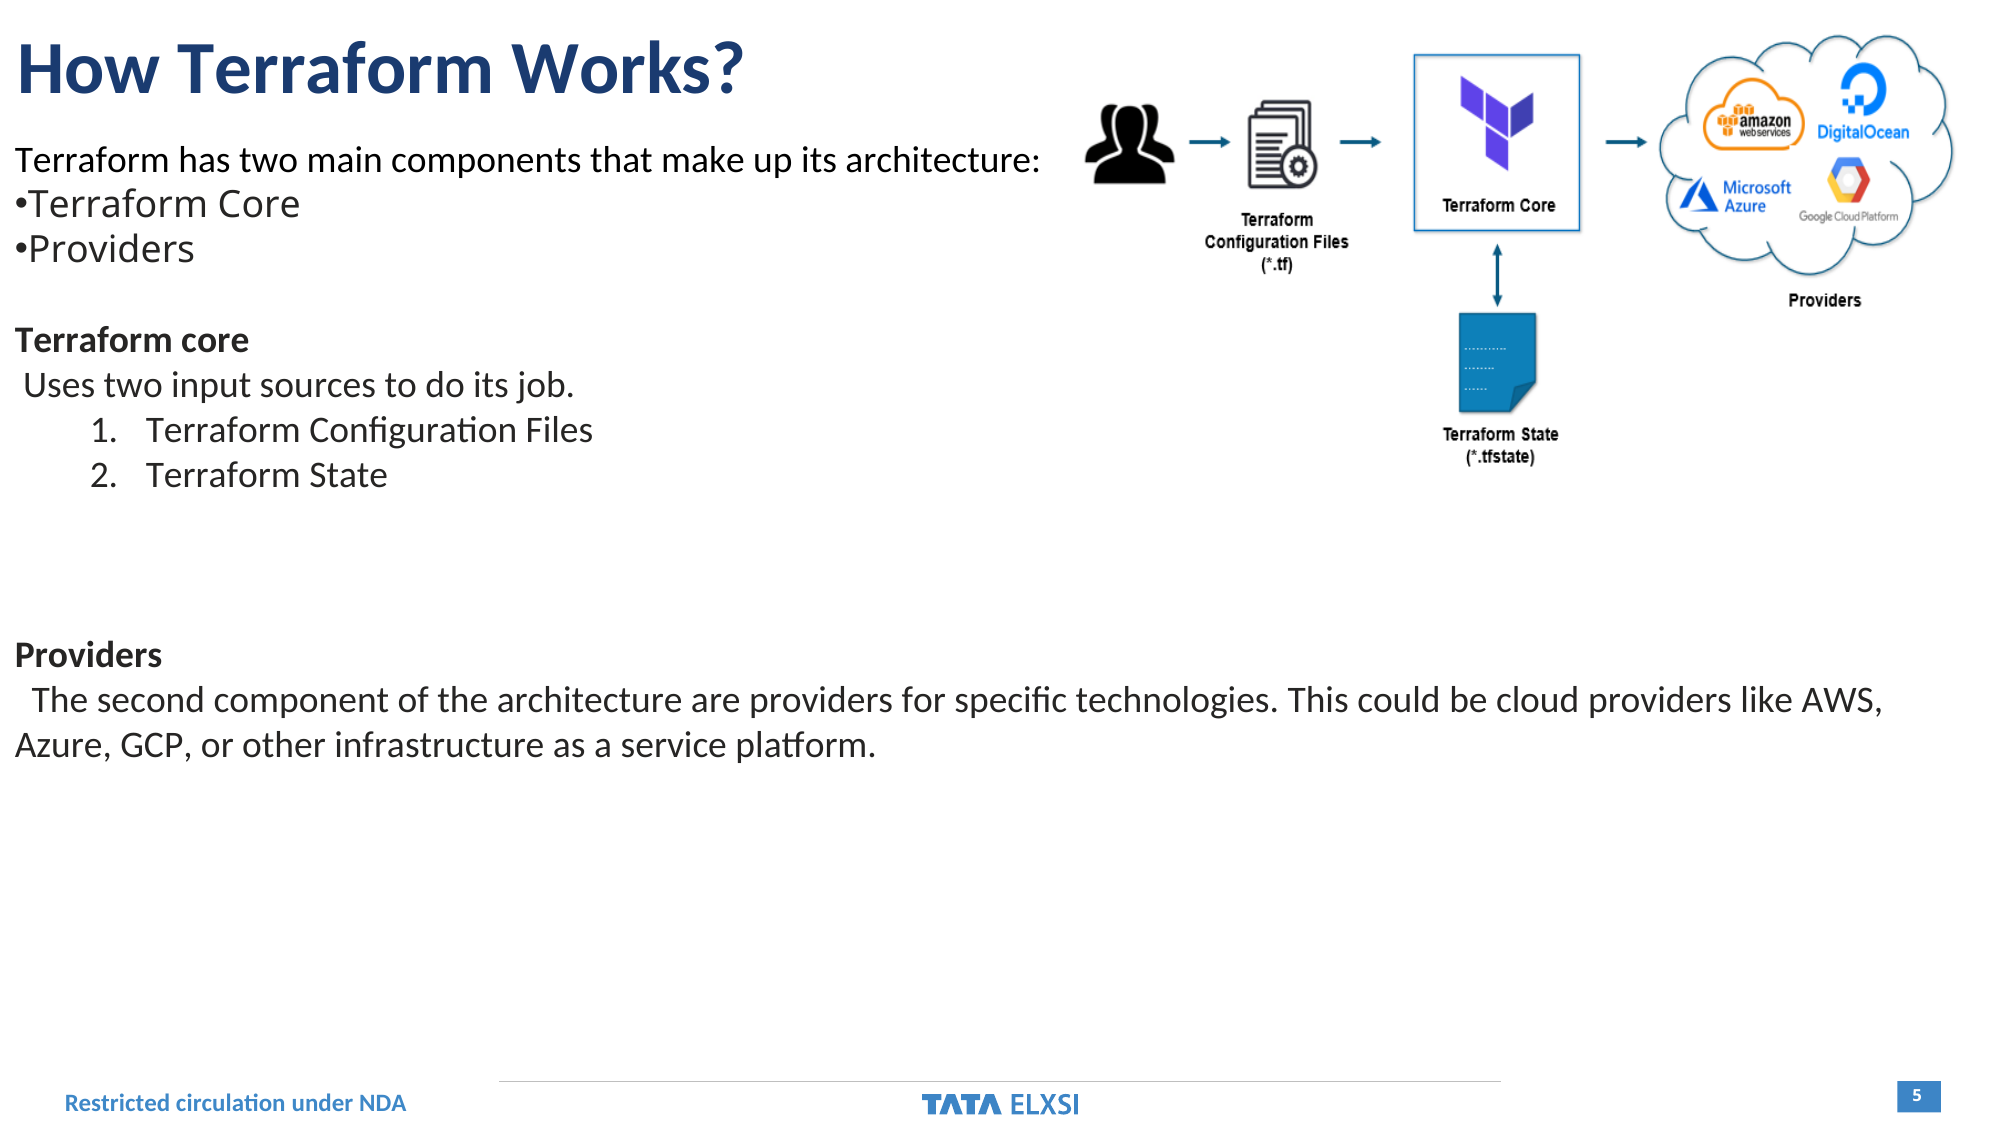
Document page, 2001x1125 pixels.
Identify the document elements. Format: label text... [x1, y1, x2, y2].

text_box Terraform has two main components that make up its architecture: Terraform Core Providers Terraform core Uses two input sources to do its job. Terraform Configuration Files Terraform State Providers The second component of the architecture are providers for specific technologies. This could be cloud providers like AWS, Azure, GCP, or other infrastructure as a service platform. [0, 127, 2001, 1125]
picture [1077, 18, 1990, 482]
title How Terraform Works? [0, 29, 1077, 127]
